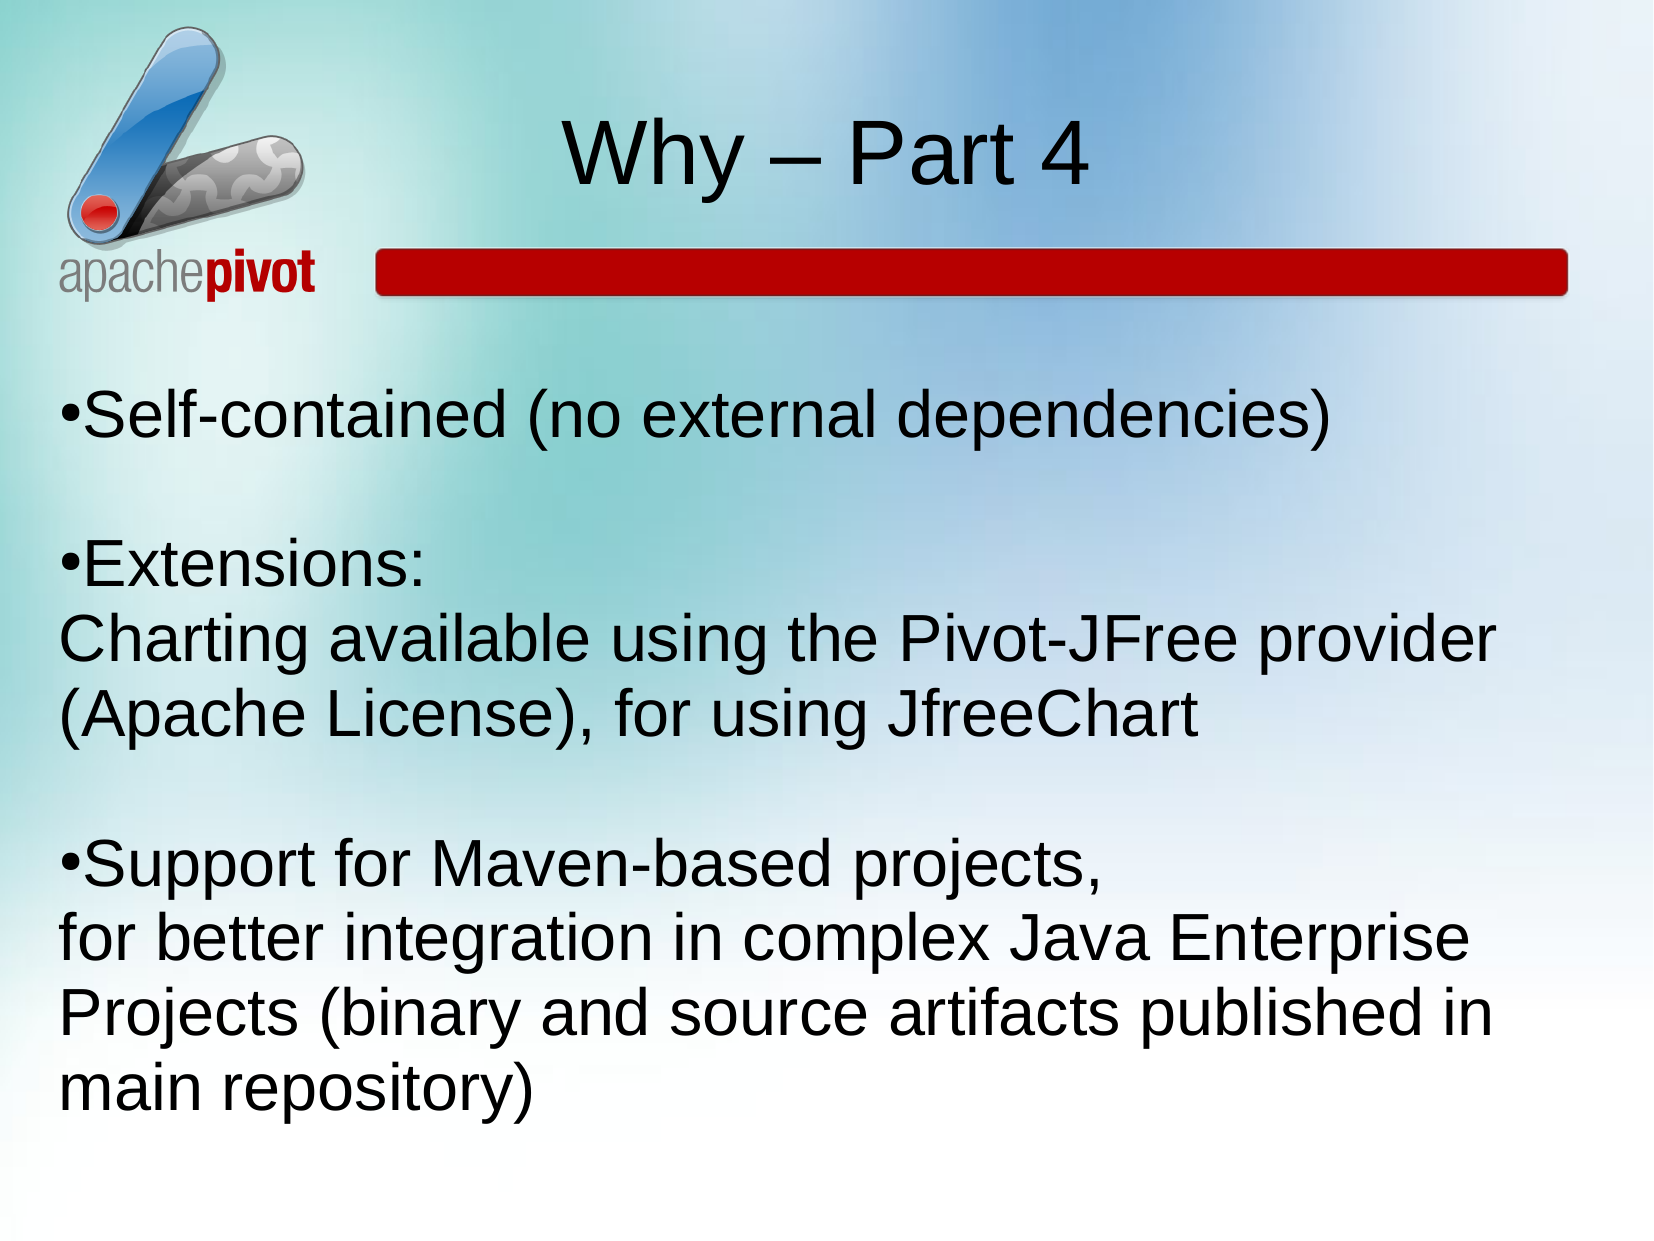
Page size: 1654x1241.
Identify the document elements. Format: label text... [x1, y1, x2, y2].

title Why – Part 4 [315, 49, 1571, 257]
subtitle Self-contained (no external dependencies) Extensions: Charting available using the Pivot-JFree provider (Apache License), for using JfreeChart Support for Maven-based projects, for better integration in complex Java Enterprise Projects (binary and source artifacts published in main repository) [59, 290, 1595, 1211]
picture [0, 0, 1654, 1241]
